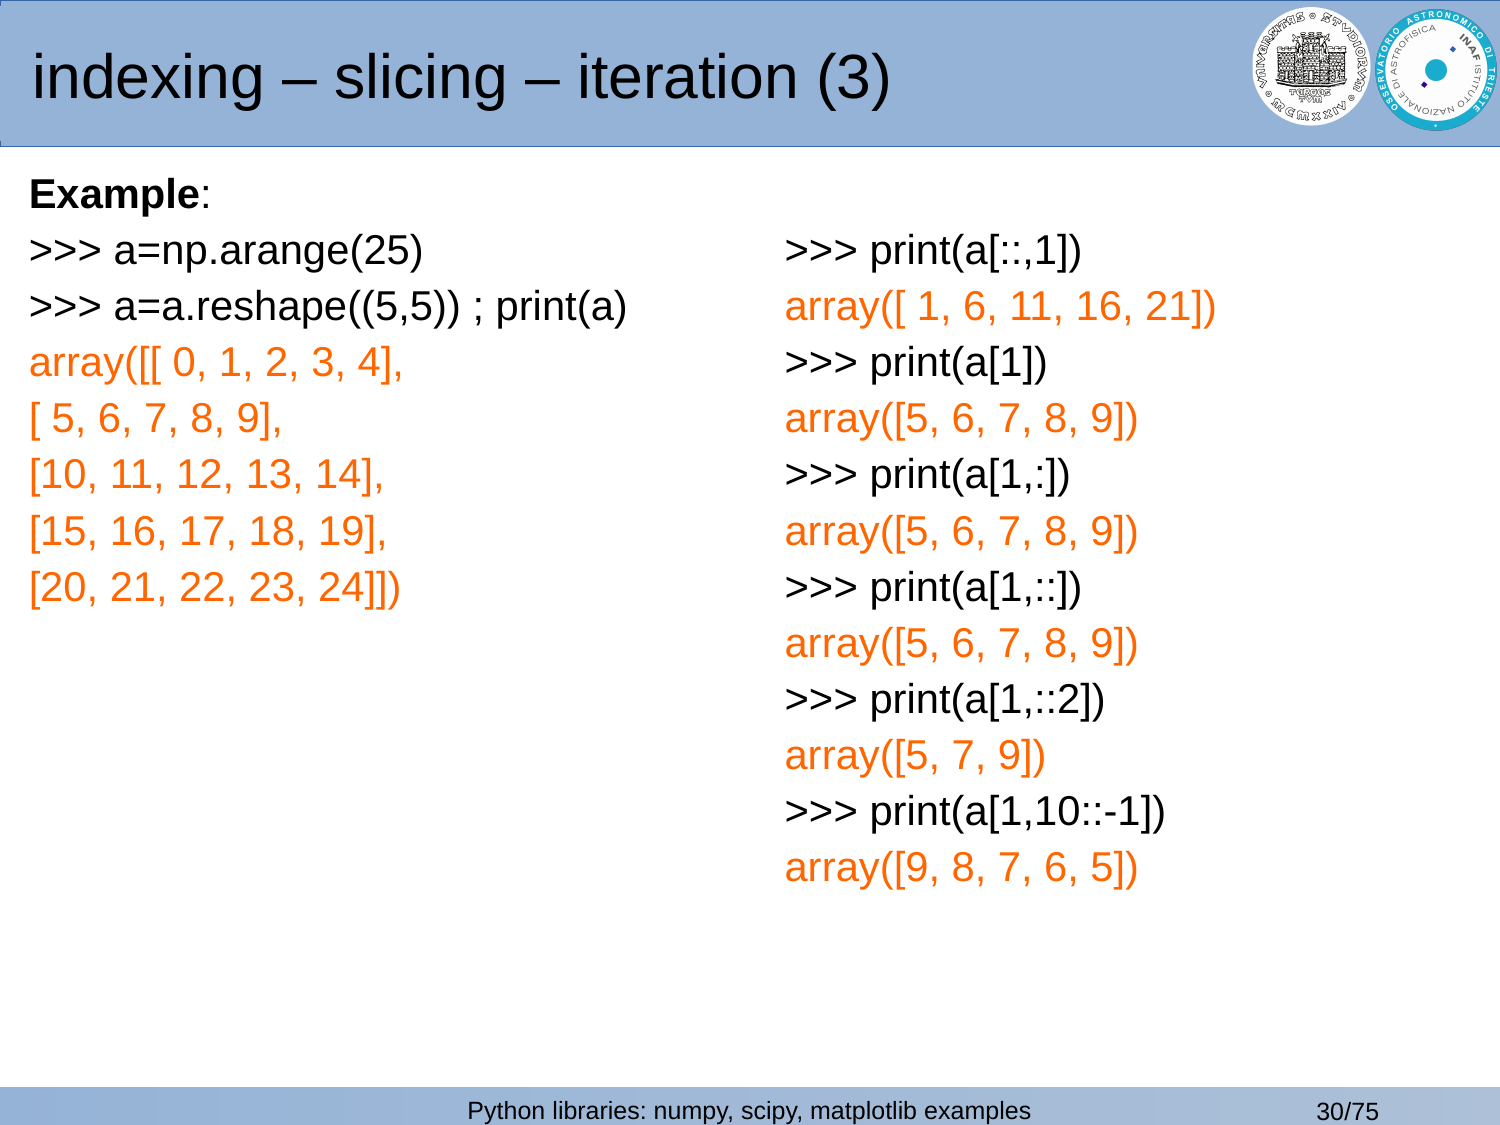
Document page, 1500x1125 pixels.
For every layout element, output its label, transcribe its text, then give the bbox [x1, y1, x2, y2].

list Example: >>> a=np.arange(25) >>> a=a.reshape((5,5)) ; print(a) array([[ 0, 1, 2, 3, 4], [ 5, 6, 7, 8, 9], [10, 11, 12, 13, 14], [15, 16, 17, 18, 19], [20, 21, 22, 23, 24]]) [13, 159, 769, 1090]
list >>> print(a[::,1]) array([ 1, 6, 11, 16, 21]) >>> print(a[1]) array([5, 6, 7, 8, 9]) >>> print(a[1,:]) array([5, 6, 7, 8, 9]) >>> print(a[1,::]) array([5, 6, 7, 8, 9]) >>> print(a[1,::2]) array([5, 7, 9]) >>> print(a[1,10::-1]) array([9, 8, 7, 6, 5]) [769, 159, 1500, 1090]
text_box indexing – slicing – iteration (3) [0, 5, 1253, 141]
picture [1253, 0, 1500, 156]
